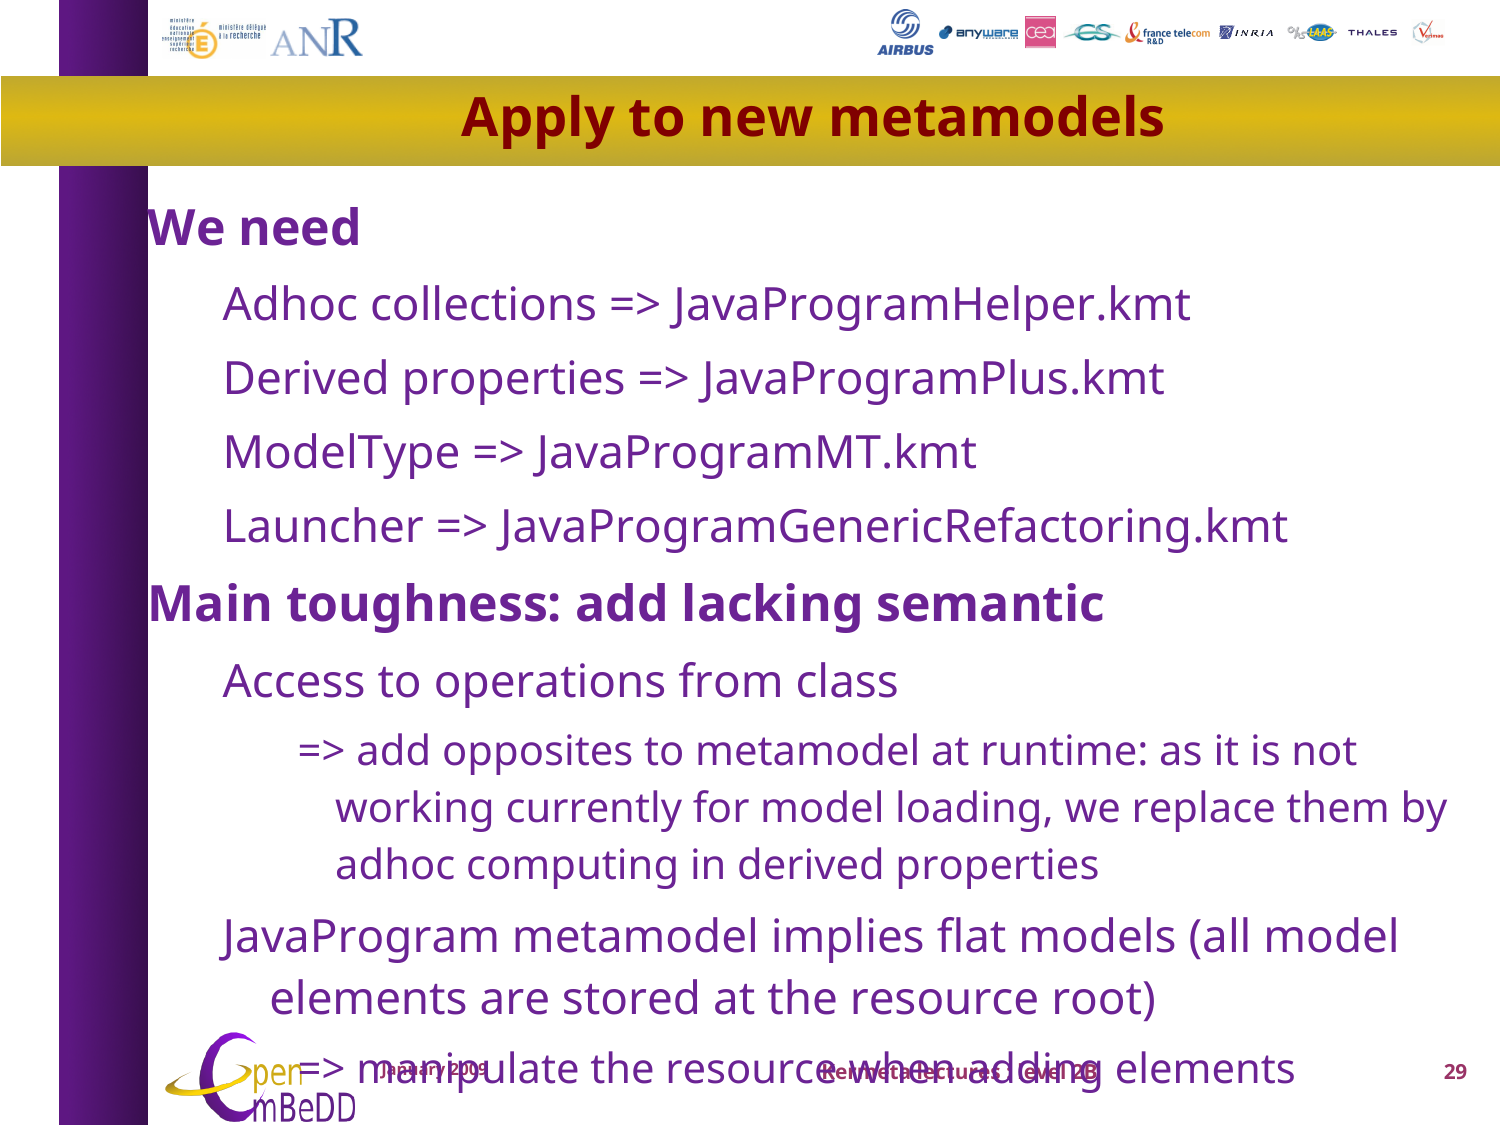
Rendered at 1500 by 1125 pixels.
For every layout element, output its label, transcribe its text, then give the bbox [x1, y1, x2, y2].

list We need Adhoc collections => JavaProgramHelper.kmt Derived properties => JavaProgramPlus.kmt ModelType => JavaProgramMT.kmt Launcher => JavaProgramGenericRefactoring.kmt Main toughness: add lacking semantic Access to operations from class => add opposites to metamodel at runtime: as it is not working currently for model loading, we replace them by adhoc computing in derived properties JavaProgram metamodel implies flat models (all model elements are stored at the resource root) => manipulate the resource when adding elements [147, 191, 1488, 978]
picture [1, 0, 1500, 1125]
title Apply to new metamodels [147, 66, 1481, 164]
picture [270, 18, 363, 57]
picture [162, 18, 266, 59]
picture [877, 9, 1445, 55]
picture [165, 1032, 355, 1122]
